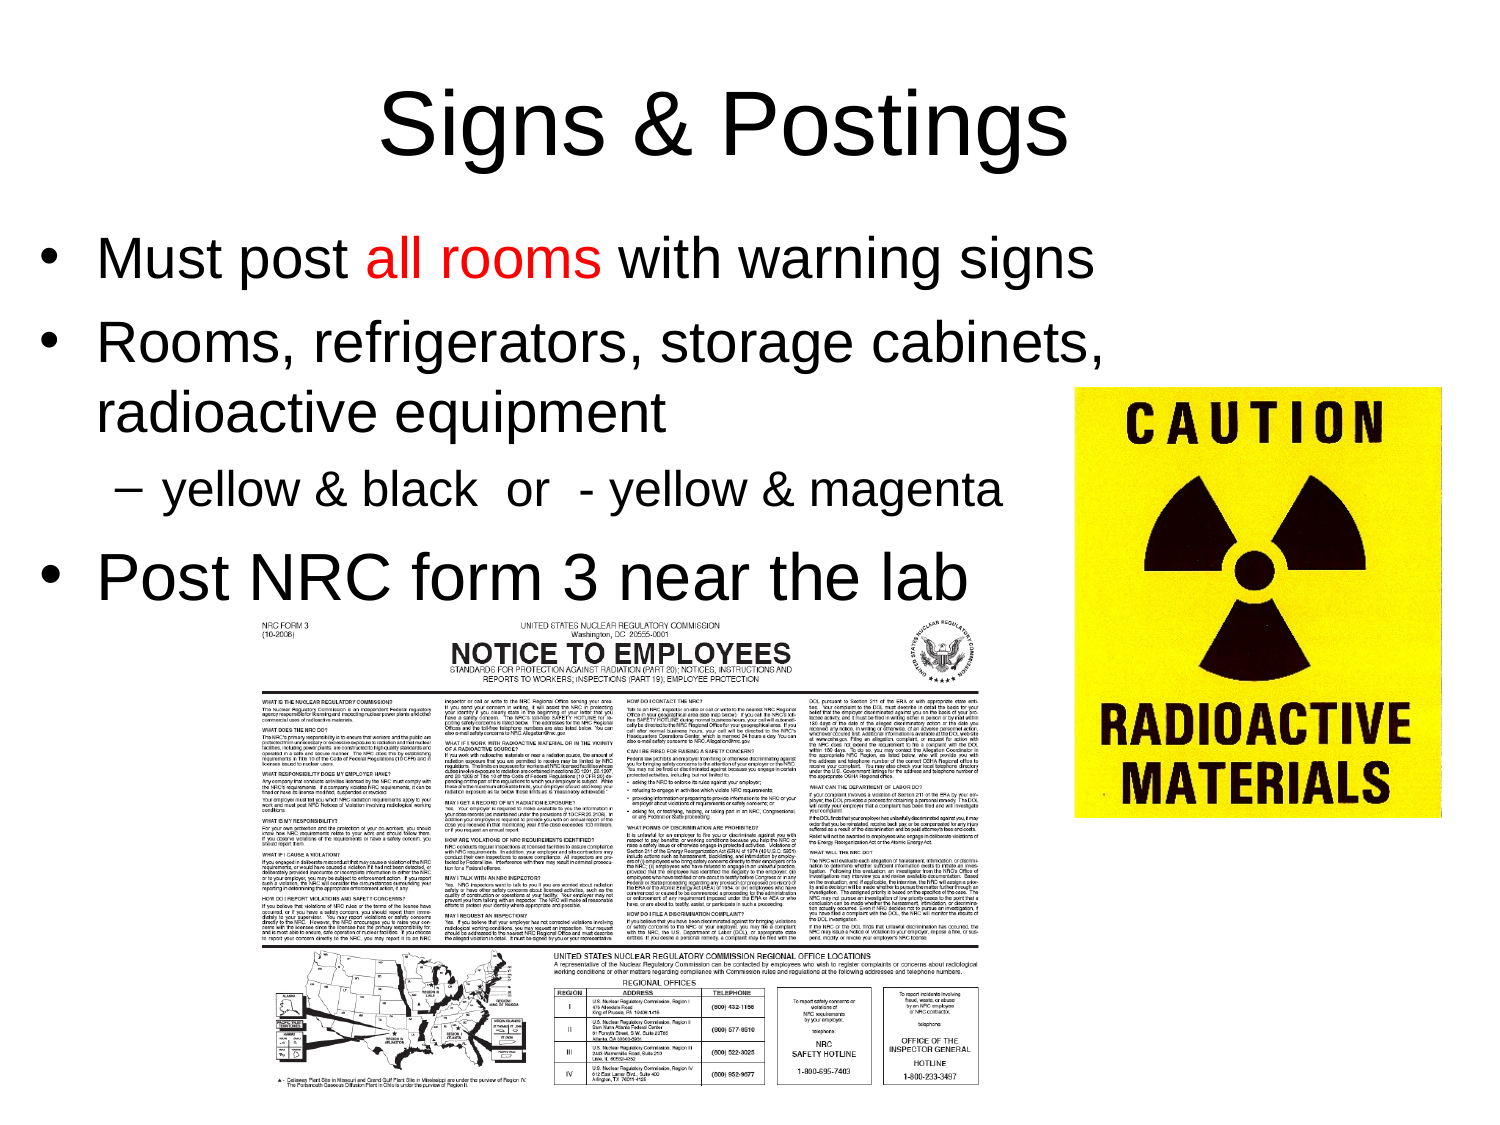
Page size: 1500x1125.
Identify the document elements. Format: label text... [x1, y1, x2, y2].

list Must post all rooms with warning signs Rooms, refrigerators, storage cabinets, radioactive equipment yellow & black or - yellow & magenta Post NRC form 3 near the lab [24, 212, 1138, 738]
picture [249, 612, 990, 1093]
picture [1074, 387, 1442, 818]
title Signs & Postings [74, 24, 1375, 213]
